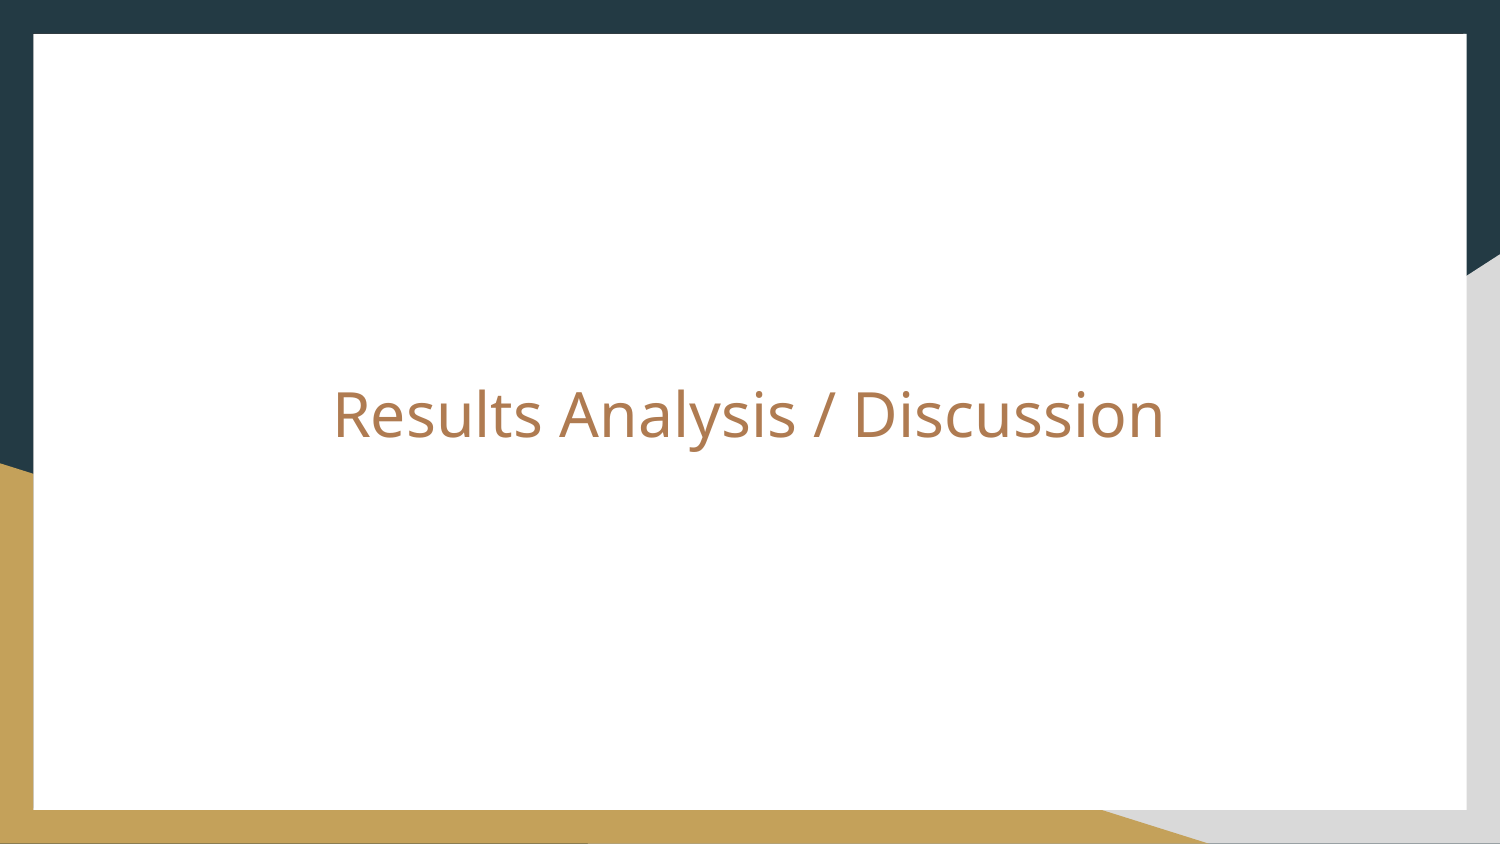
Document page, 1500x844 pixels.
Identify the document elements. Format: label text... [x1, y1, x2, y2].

title Results Analysis / Discussion [134, 360, 1366, 517]
